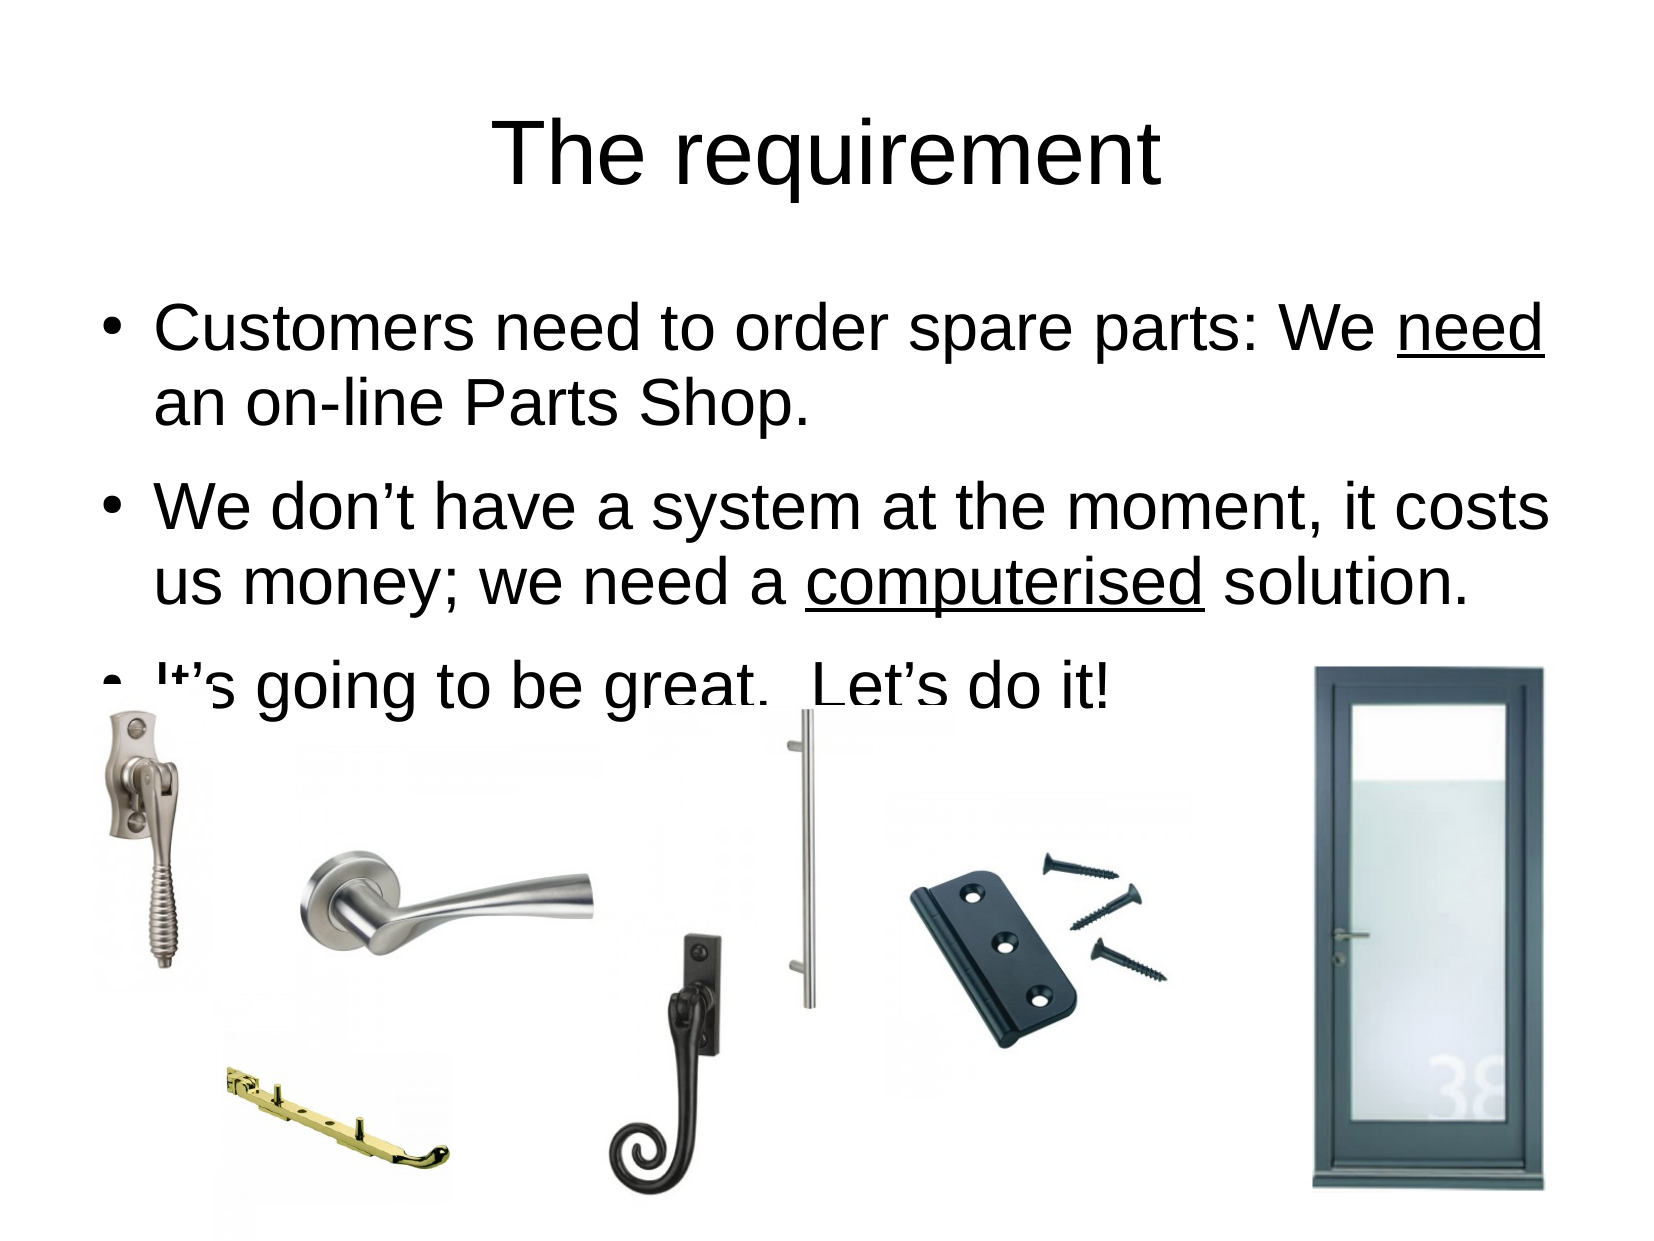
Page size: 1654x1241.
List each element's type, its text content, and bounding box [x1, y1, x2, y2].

picture [213, 705, 1193, 1241]
picture [91, 684, 213, 992]
list Customers need to order spare parts: We need an on-line Parts Shop. We don’t have a system at the moment, it costs us money; we need a computerised solution. It’s going to be great. Let’s do it! [82, 290, 1571, 1010]
title The requirement [82, 49, 1571, 257]
picture [1299, 661, 1560, 1193]
